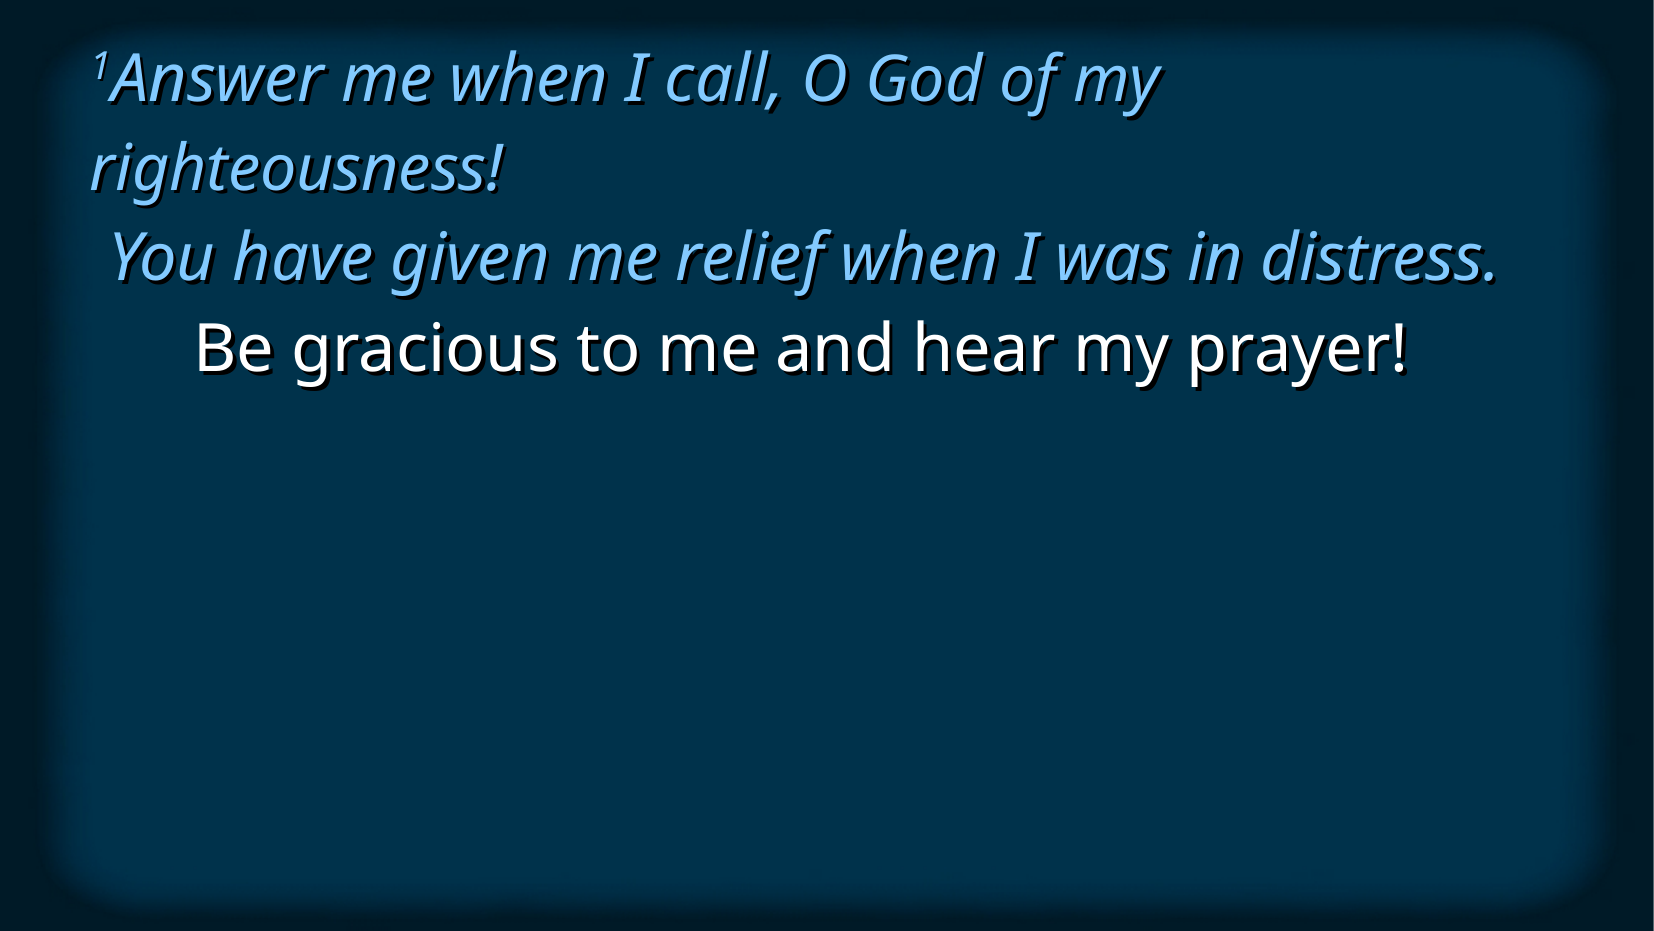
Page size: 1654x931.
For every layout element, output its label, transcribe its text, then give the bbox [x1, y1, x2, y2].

text_box 1Answer me when I call, O God of my righteousness! You have given me relief when I was in distress. Be gracious to me and hear my prayer! [75, 23, 1591, 316]
picture [0, 0, 1654, 931]
